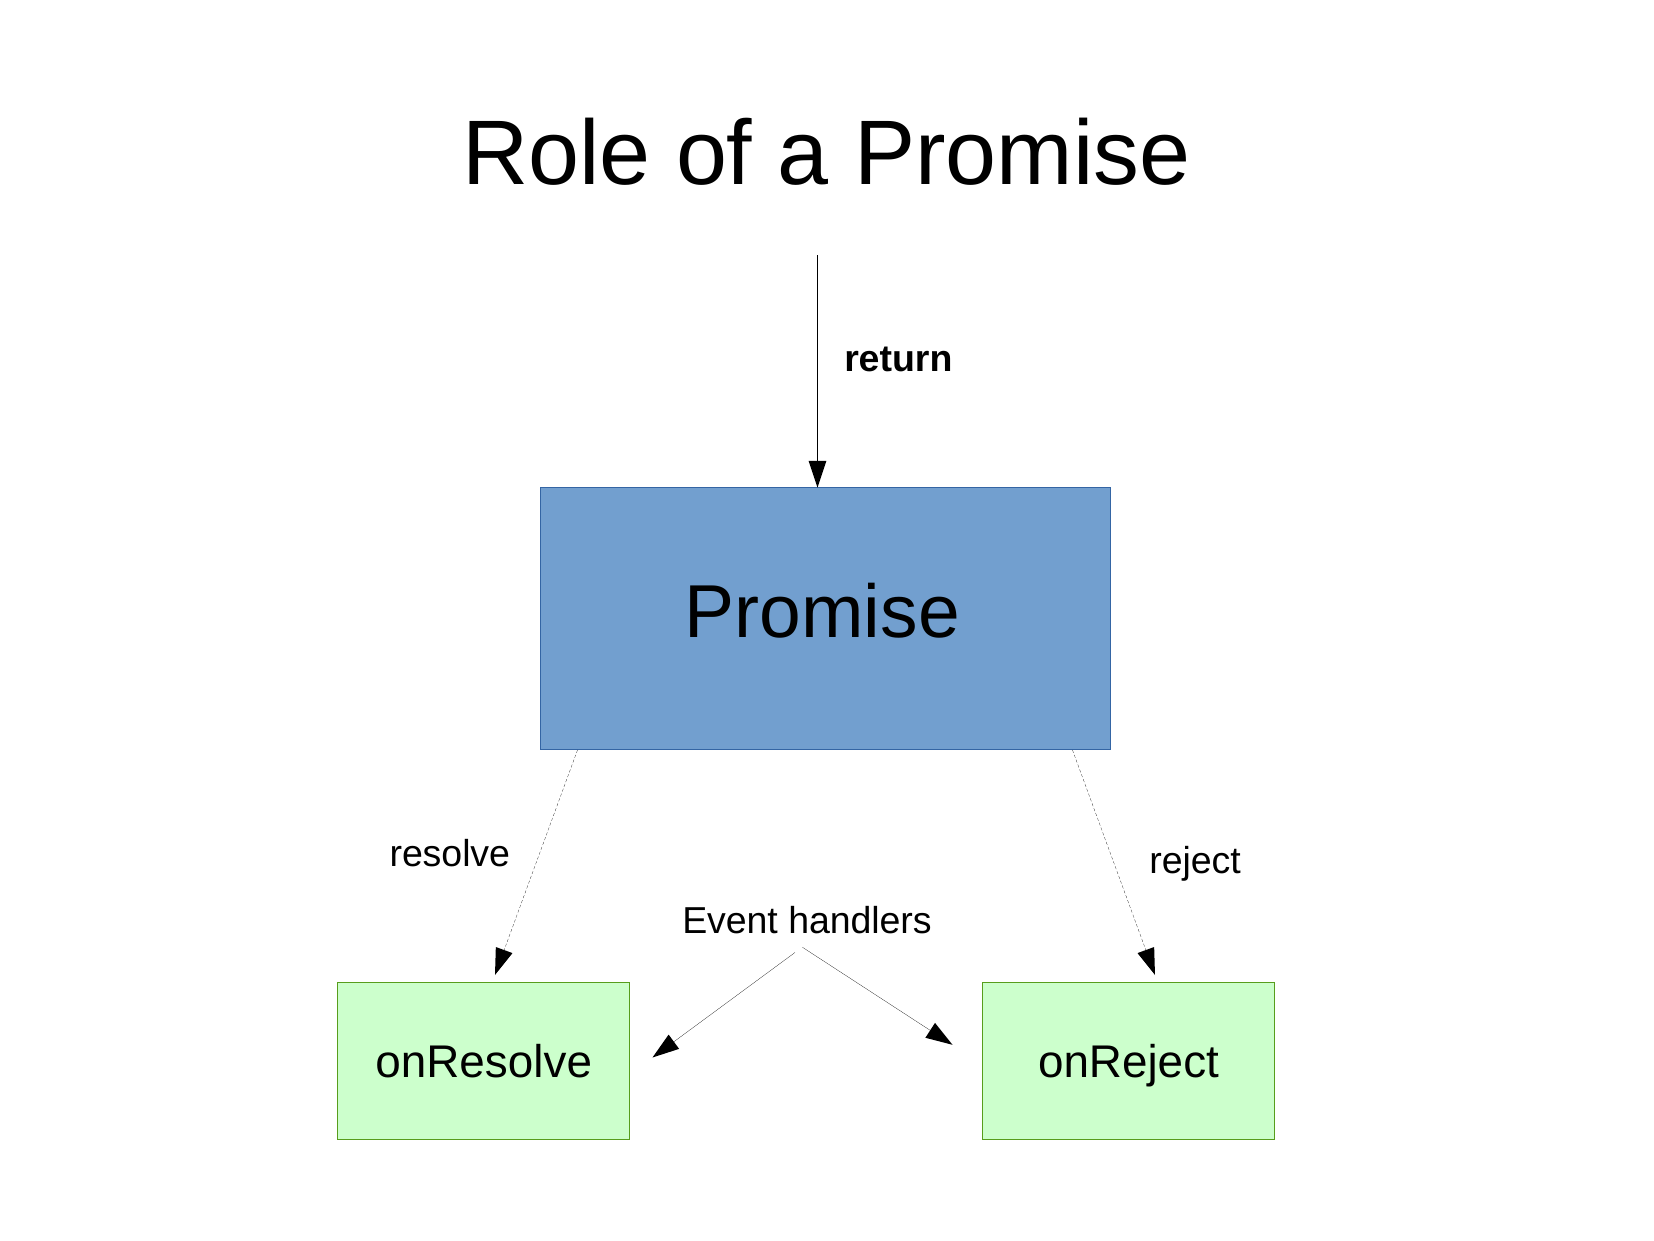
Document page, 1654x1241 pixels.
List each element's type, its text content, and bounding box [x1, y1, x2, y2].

text_box [540, 487, 1111, 750]
text_box Promise [670, 562, 976, 662]
title Role of a Promise [82, 49, 1571, 257]
text_box onResolve [337, 982, 630, 1140]
text_box onReject [982, 982, 1275, 1140]
text_box Event handlers [667, 892, 968, 961]
text_box resolve [374, 825, 526, 882]
text_box reject [1134, 831, 1256, 897]
text_box return [829, 330, 968, 395]
